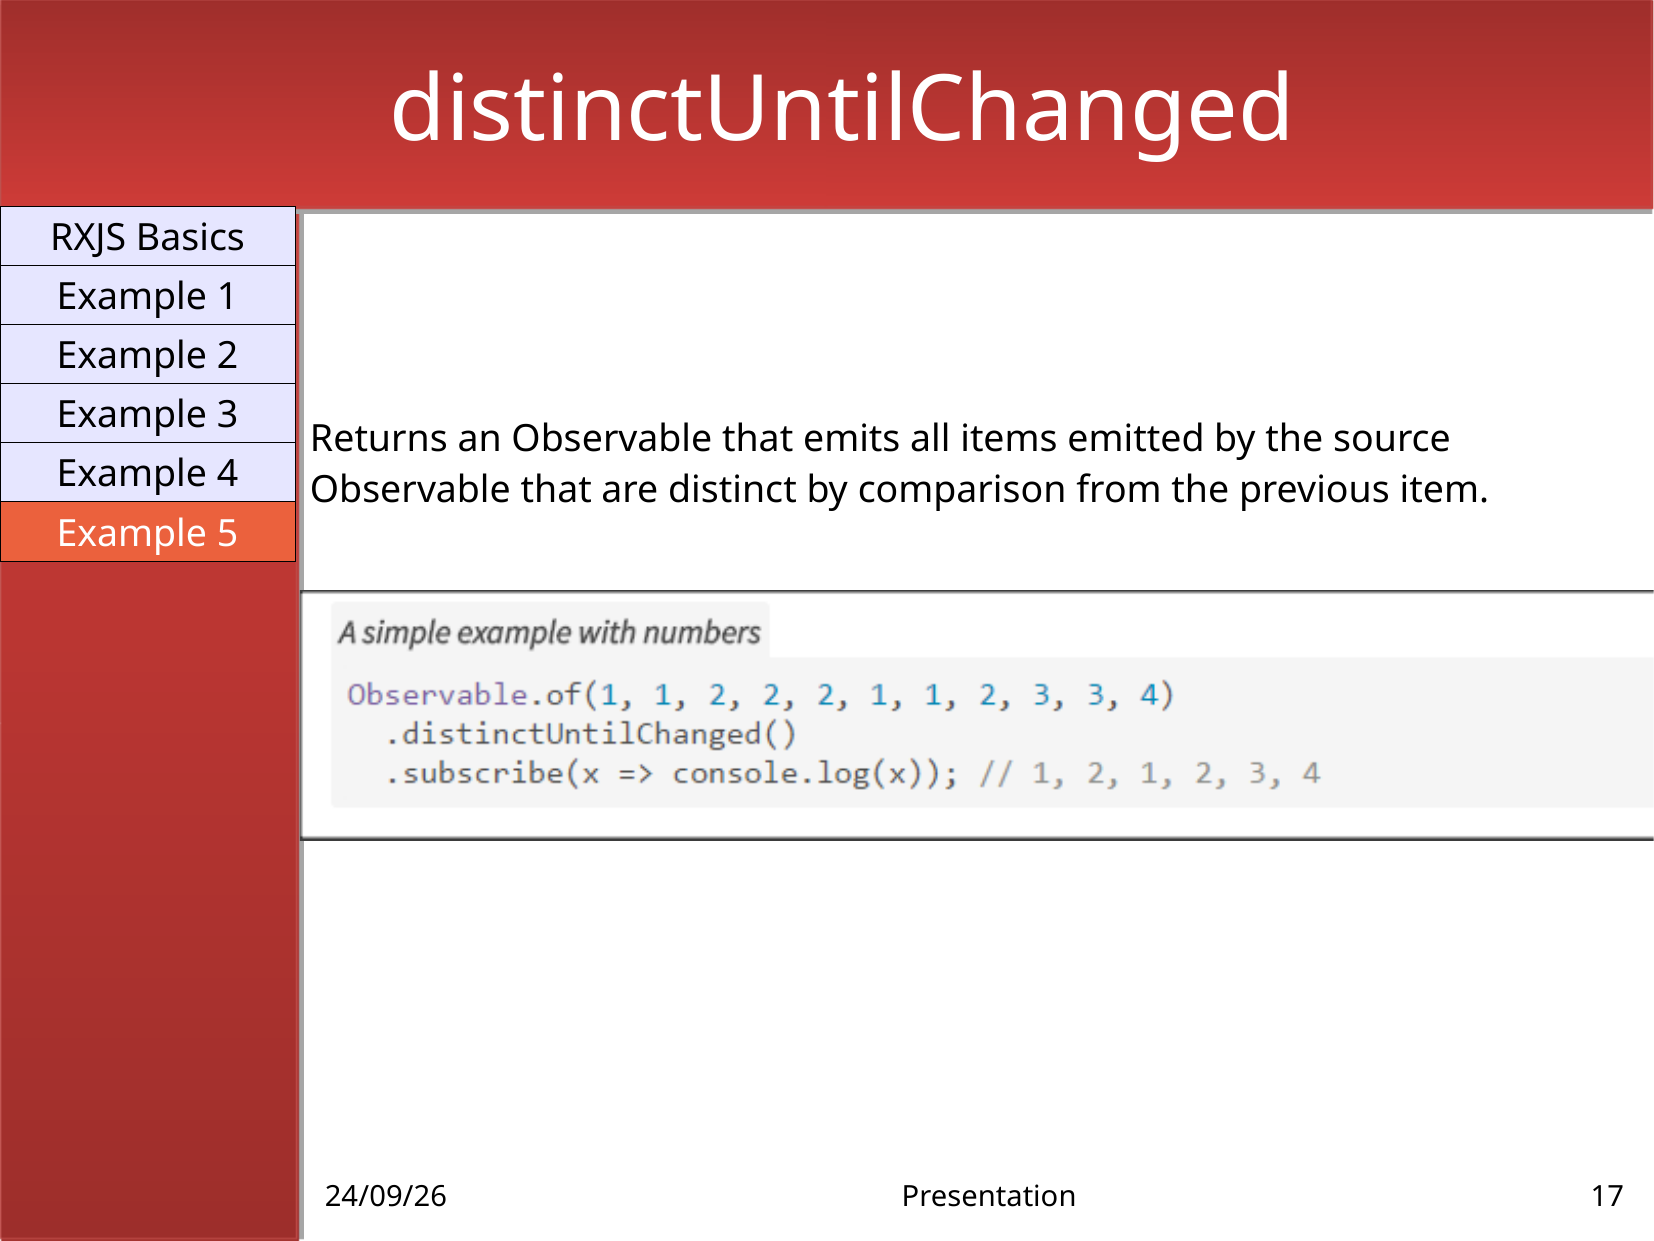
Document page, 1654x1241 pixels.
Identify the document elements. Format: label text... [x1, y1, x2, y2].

text_box Example 1 [0, 265, 296, 324]
text_box RXJS Basics [0, 206, 296, 265]
text_box Example 4 [0, 442, 296, 502]
text_box Returns an Observable that emits all items emitted by the source Observable that are distinct by comparison from the previous item. [295, 404, 1625, 532]
title distinctUntilChanged [29, 31, 1625, 178]
text_box Example 2 [0, 324, 296, 383]
text_box Example 5 [0, 502, 296, 562]
picture [0, 0, 1654, 404]
text_box Example 3 [0, 383, 296, 442]
picture [0, 532, 1654, 1241]
